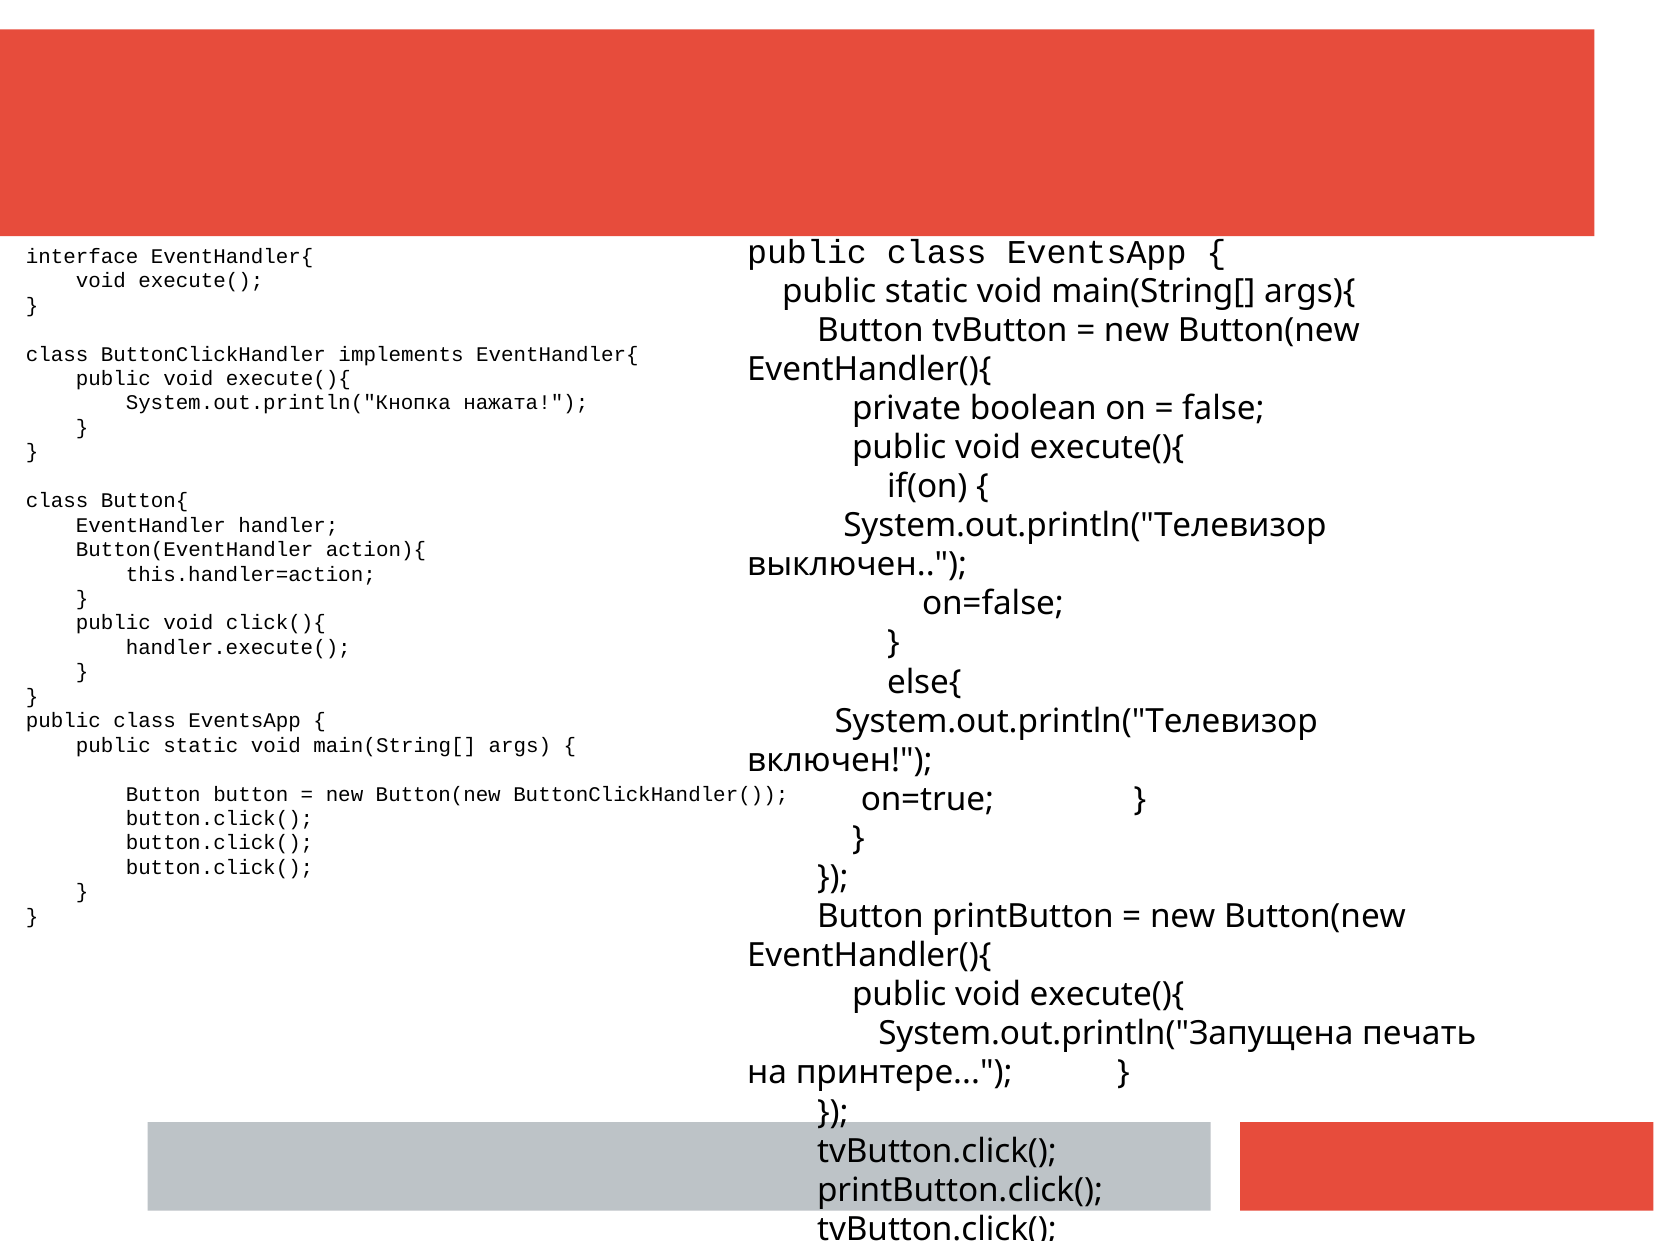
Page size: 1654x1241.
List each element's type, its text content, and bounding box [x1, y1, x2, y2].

text_box interface EventHandler{ void execute(); } class ButtonClickHandler implements EventHandler{ public void execute(){ System.out.println("Кнопка нажата!"); } } class Button{ EventHandler handler; Button(EventHandler action){ this.handler=action; } public void click(){ handler.execute(); } } public class EventsApp { public static void main(String[] args) { Button button = new Button(new ButtonClickHandler()); button.click(); button.click(); button.click(); } } [11, 236, 732, 1083]
text_box public class EventsApp { public static void main(String[] args){ Button tvButton = new Button(new EventHandler(){ private boolean on = false; public void execute(){ if(on) { System.out.println("Телевизор выключен.."); on=false; } else{ System.out.println("Телевизор включен!"); on=true; } } }); Button printButton = new Button(new EventHandler(){ public void execute(){ System.out.println("Запущена печать на принтере..."); } }); tvButton.click(); printButton.click(); tvButton.click(); } [732, 224, 1525, 1241]
